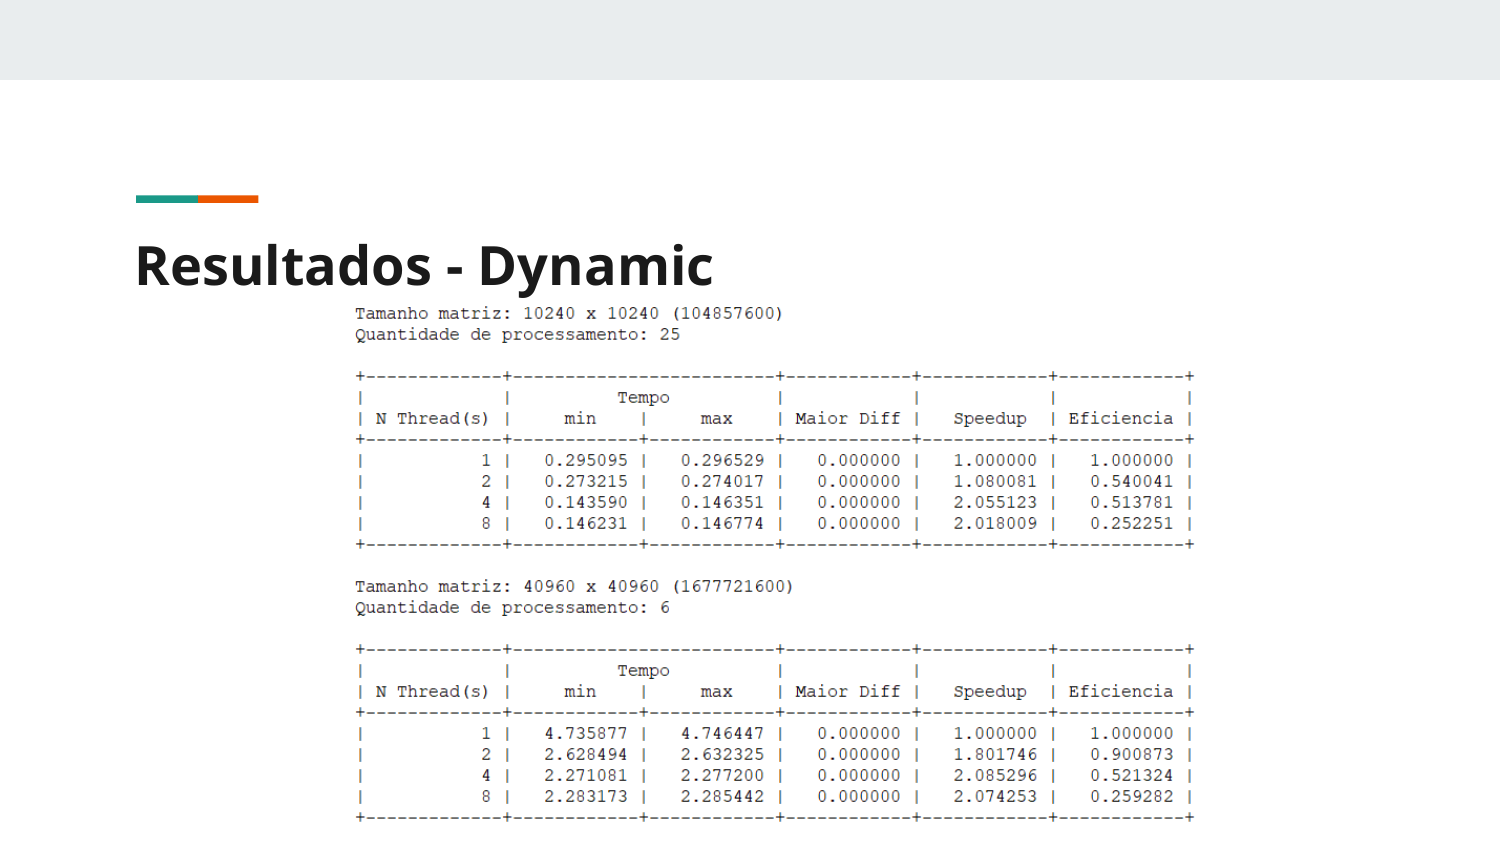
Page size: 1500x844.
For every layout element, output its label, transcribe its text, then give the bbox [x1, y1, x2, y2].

title Resultados - Dynamic [119, 216, 1381, 305]
picture [354, 304, 1199, 827]
